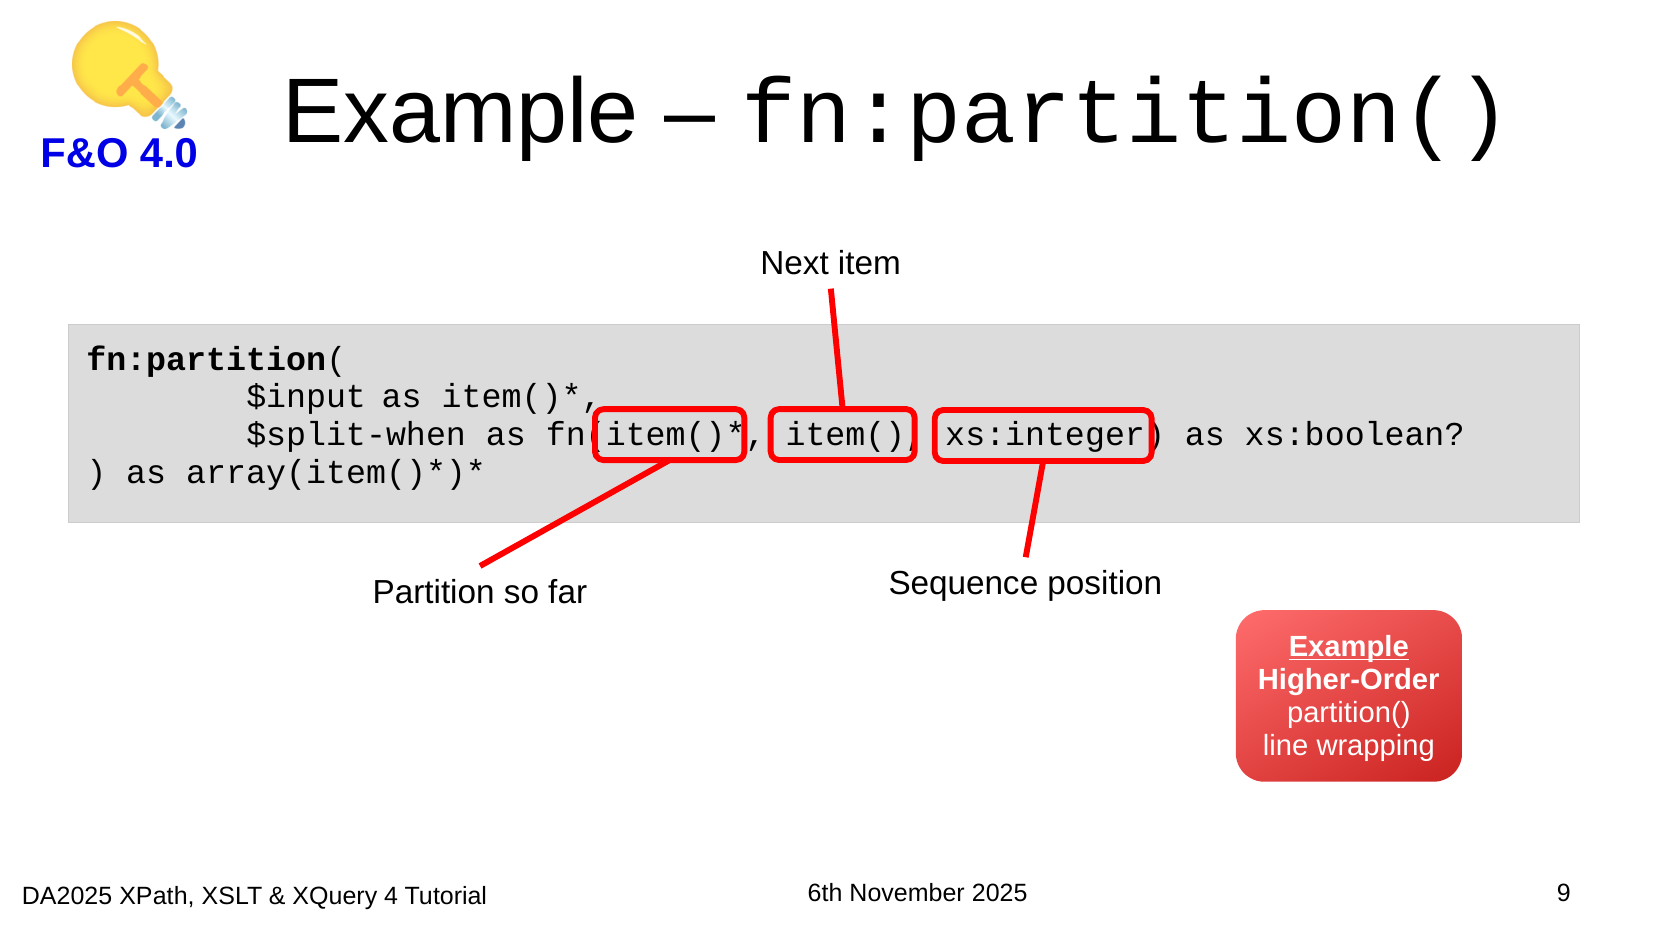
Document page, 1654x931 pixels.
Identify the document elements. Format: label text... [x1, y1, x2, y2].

text_box Example Higher-Order partition() line wrapping [1235, 610, 1463, 782]
text_box fn:partition( $input as item()*, $split-when as fn(item()*, item(), xs:integer) as xs:boolean? ) as array(item()*)* [598, 413, 741, 457]
text_box Sequence position [856, 557, 1195, 610]
text_box fn:partition( $input as item()*, $split-when as fn(item()*, item(), xs:integer) as xs:boolean? ) as array(item()*)* [774, 413, 911, 457]
text_box Next item [661, 236, 1000, 289]
text_box fn:partition( $input as item()*, $split-when as fn(item()*, item(), xs:integer) as xs:boolean? ) as array(item()*)* [68, 324, 1580, 523]
text_box fn:partition( $input as item()*, $split-when as fn(item()*, item(), xs:integer) as xs:boolean? ) as array(item()*)* [938, 413, 1148, 458]
title Example – fn:partition() [222, 37, 1571, 193]
text_box Partition so far [337, 565, 623, 620]
picture [72, 21, 187, 129]
